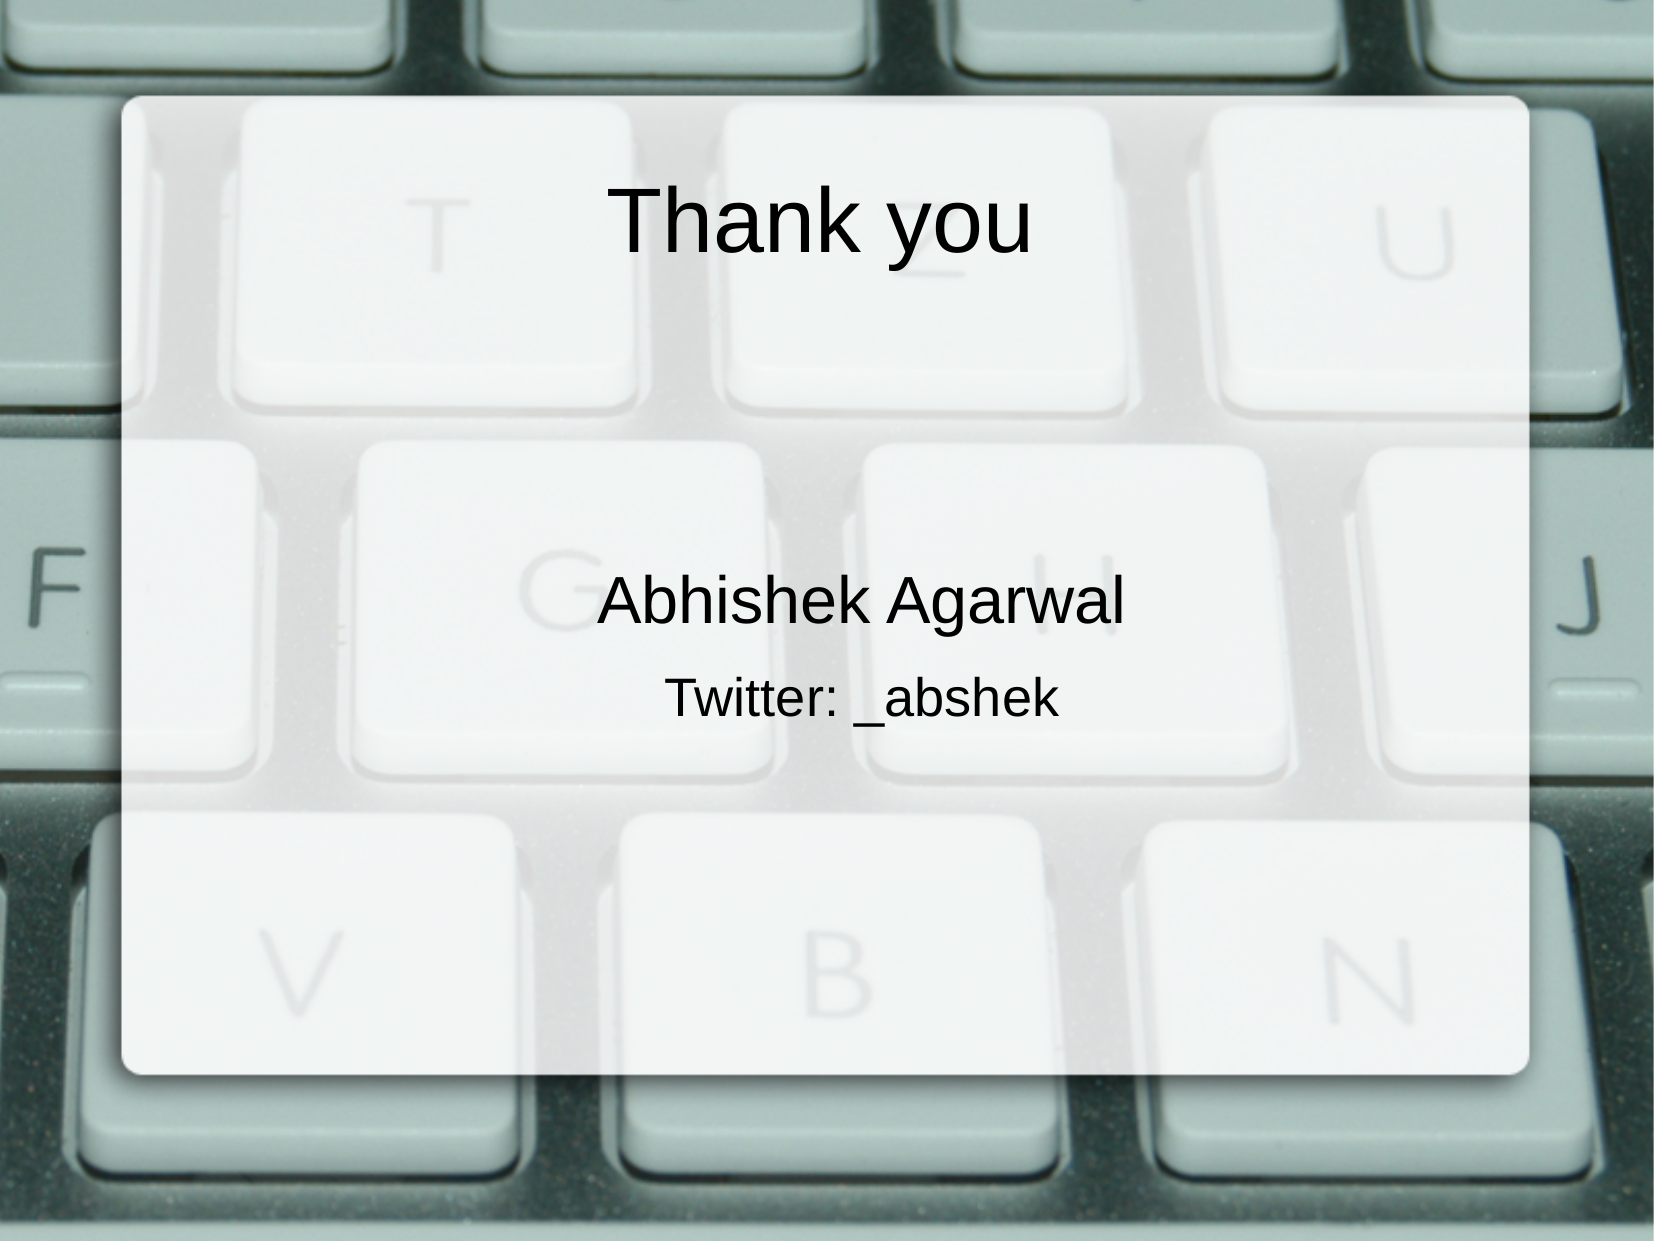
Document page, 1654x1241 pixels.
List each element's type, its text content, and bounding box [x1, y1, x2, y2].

list Abhishek Agarwal Twitter: _abshek [147, 354, 1506, 1063]
title Thank you [135, 117, 1506, 325]
picture [0, 0, 1654, 1241]
